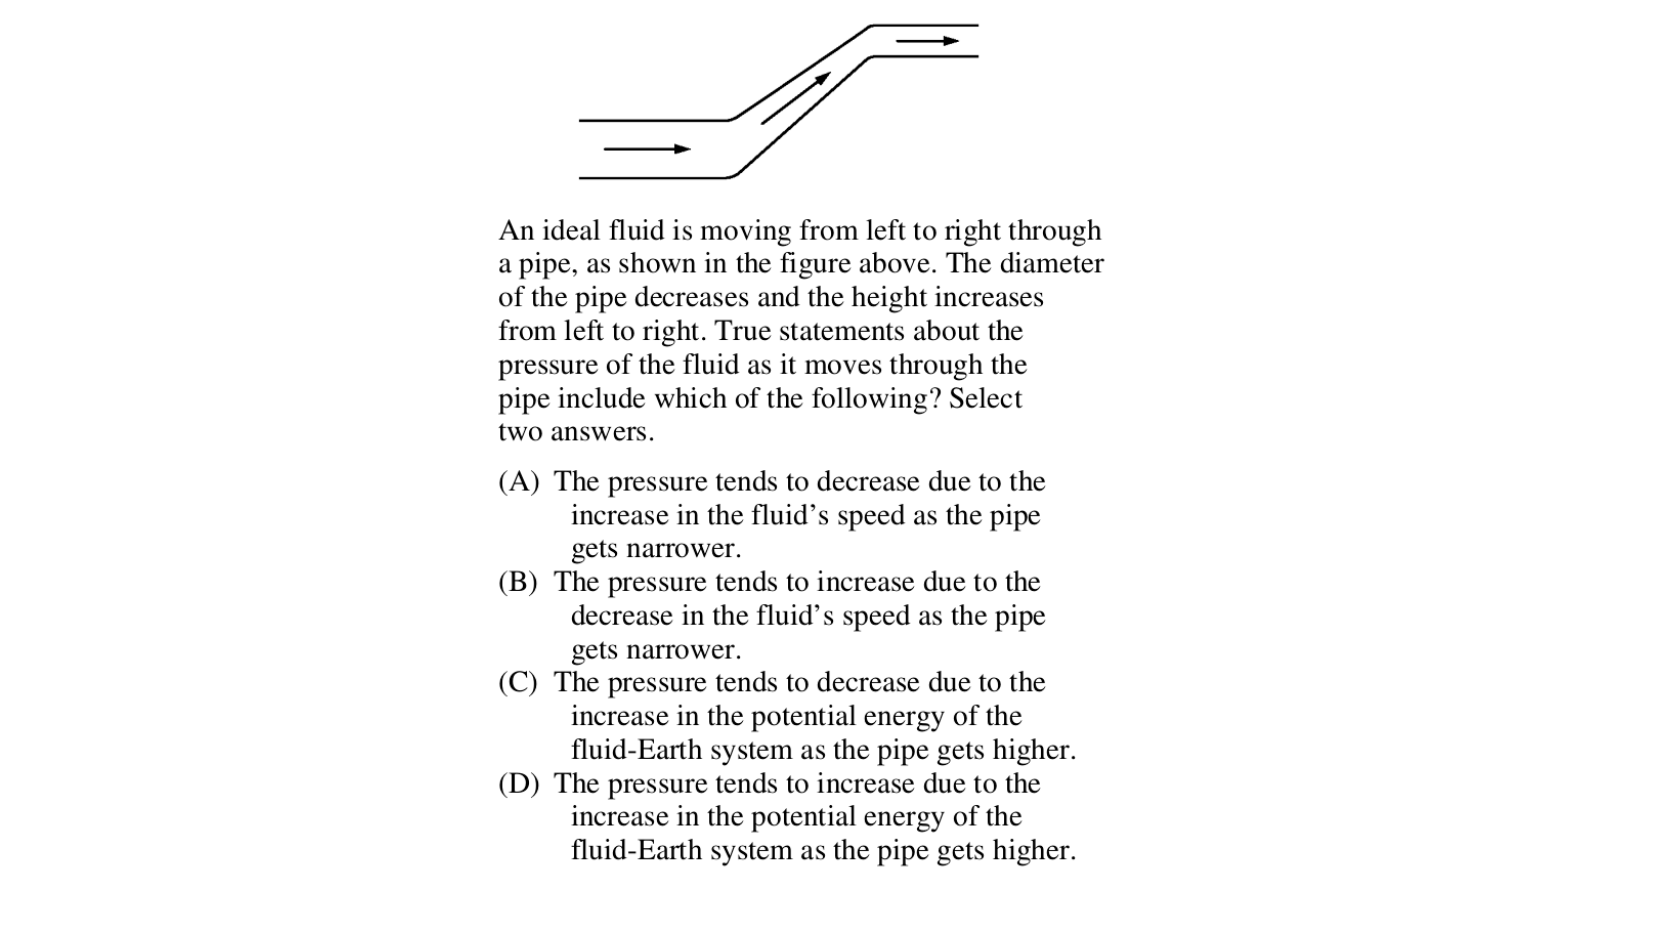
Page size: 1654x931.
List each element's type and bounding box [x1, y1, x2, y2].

picture [485, 0, 1172, 931]
